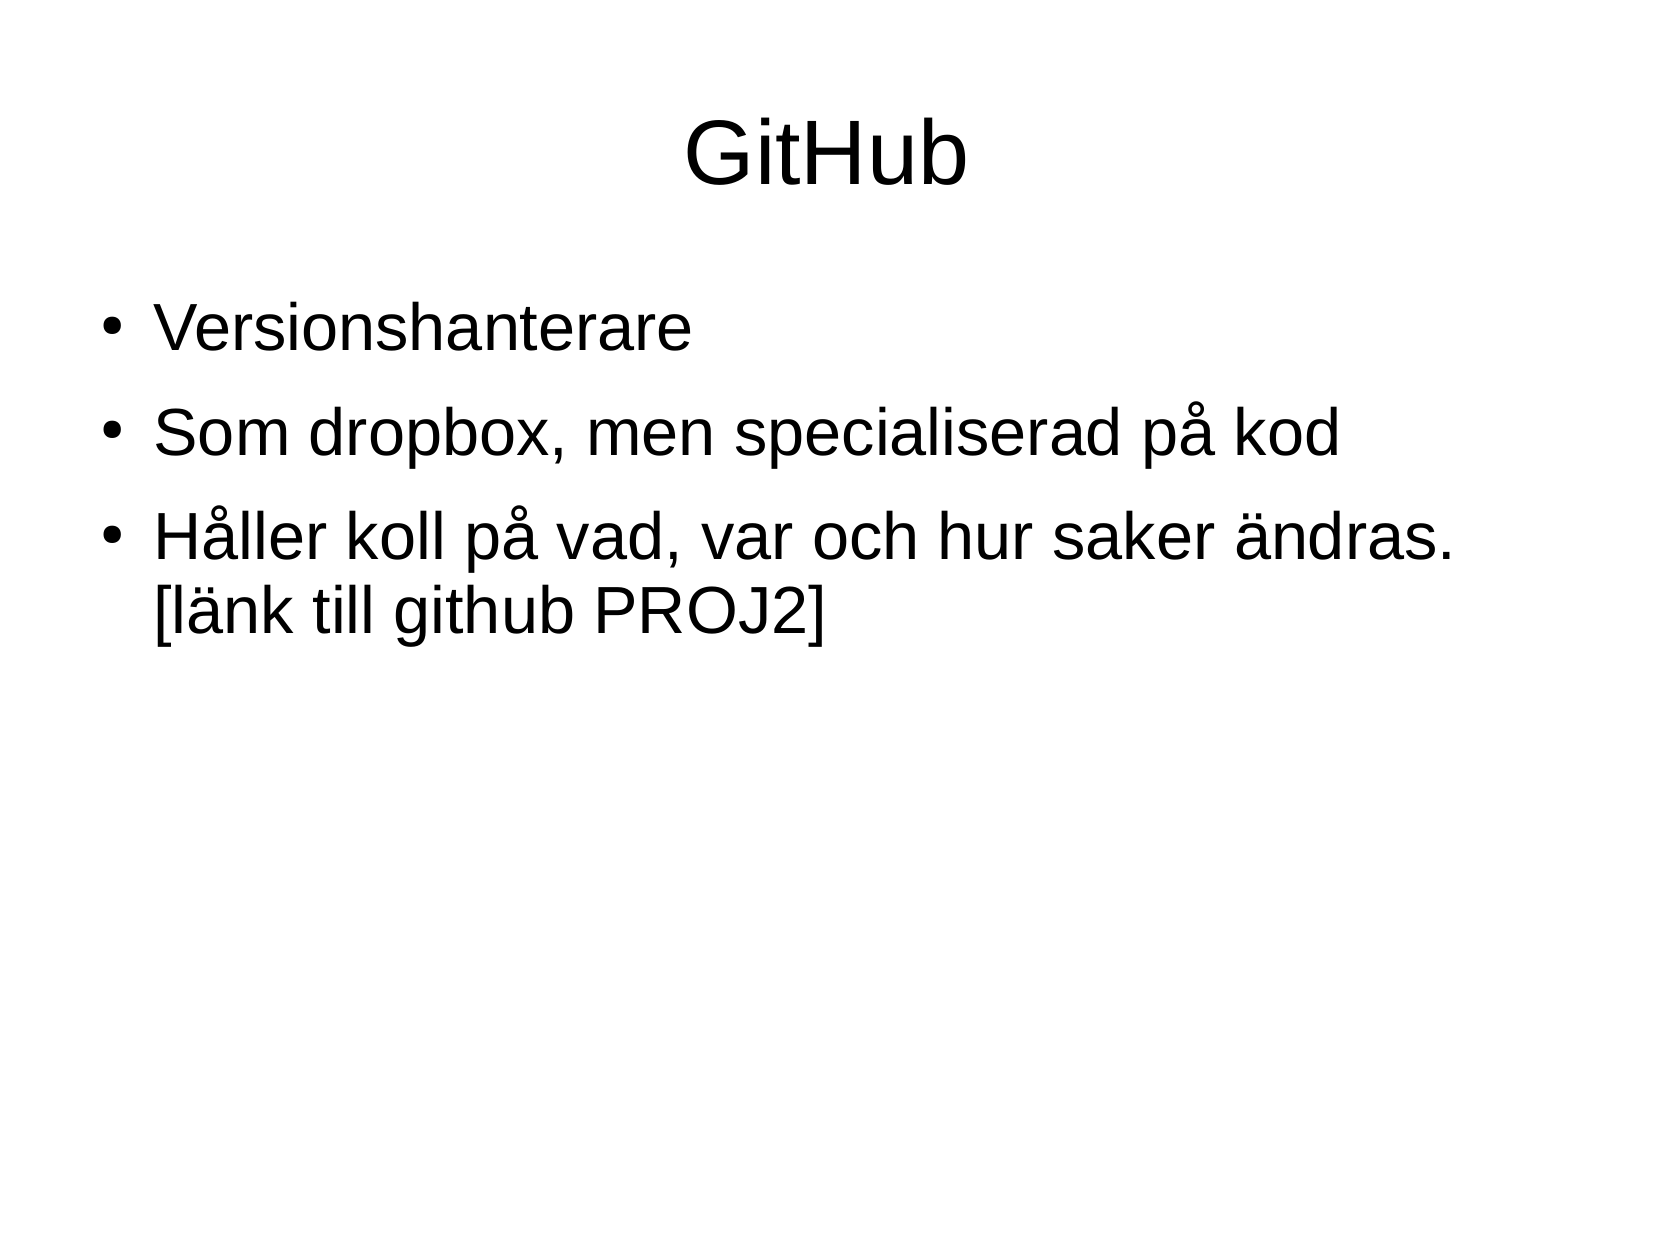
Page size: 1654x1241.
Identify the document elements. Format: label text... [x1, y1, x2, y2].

list Versionshanterare Som dropbox, men specialiserad på kod Håller koll på vad, var och hur saker ändras. [länk till github PROJ2] [82, 290, 1571, 1010]
title GitHub [82, 49, 1571, 257]
